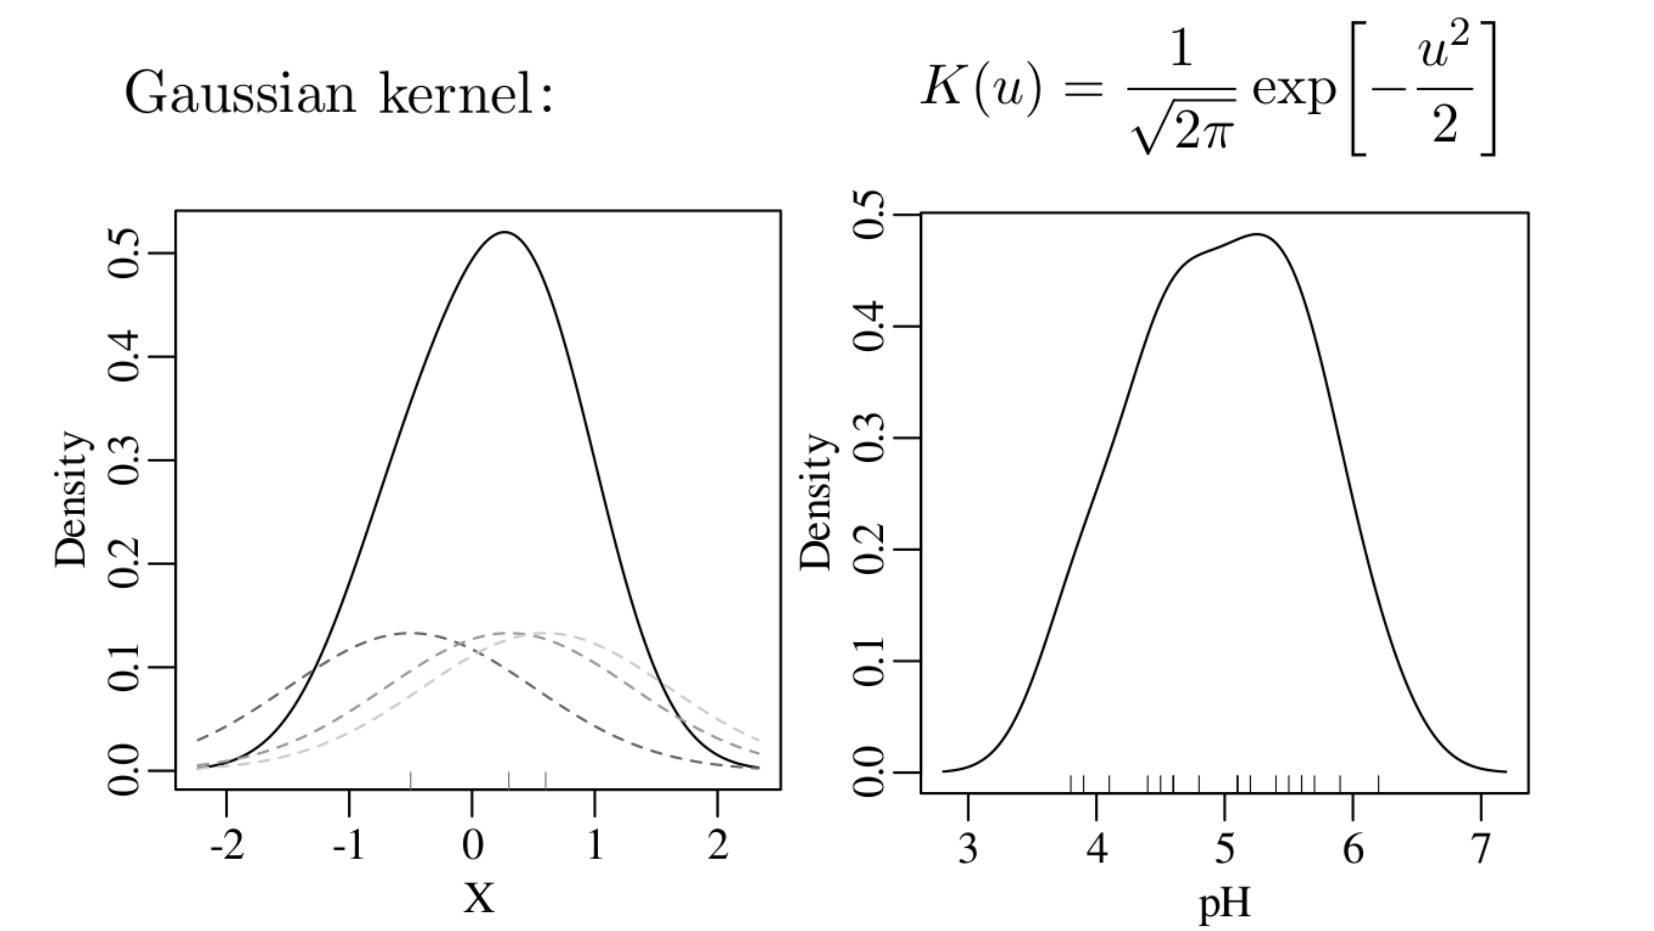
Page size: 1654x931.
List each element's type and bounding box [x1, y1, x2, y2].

picture [537, 82, 556, 116]
picture [47, 203, 791, 922]
picture [793, 177, 1540, 931]
picture [118, 58, 361, 121]
picture [909, 8, 1512, 169]
picture [372, 58, 532, 123]
